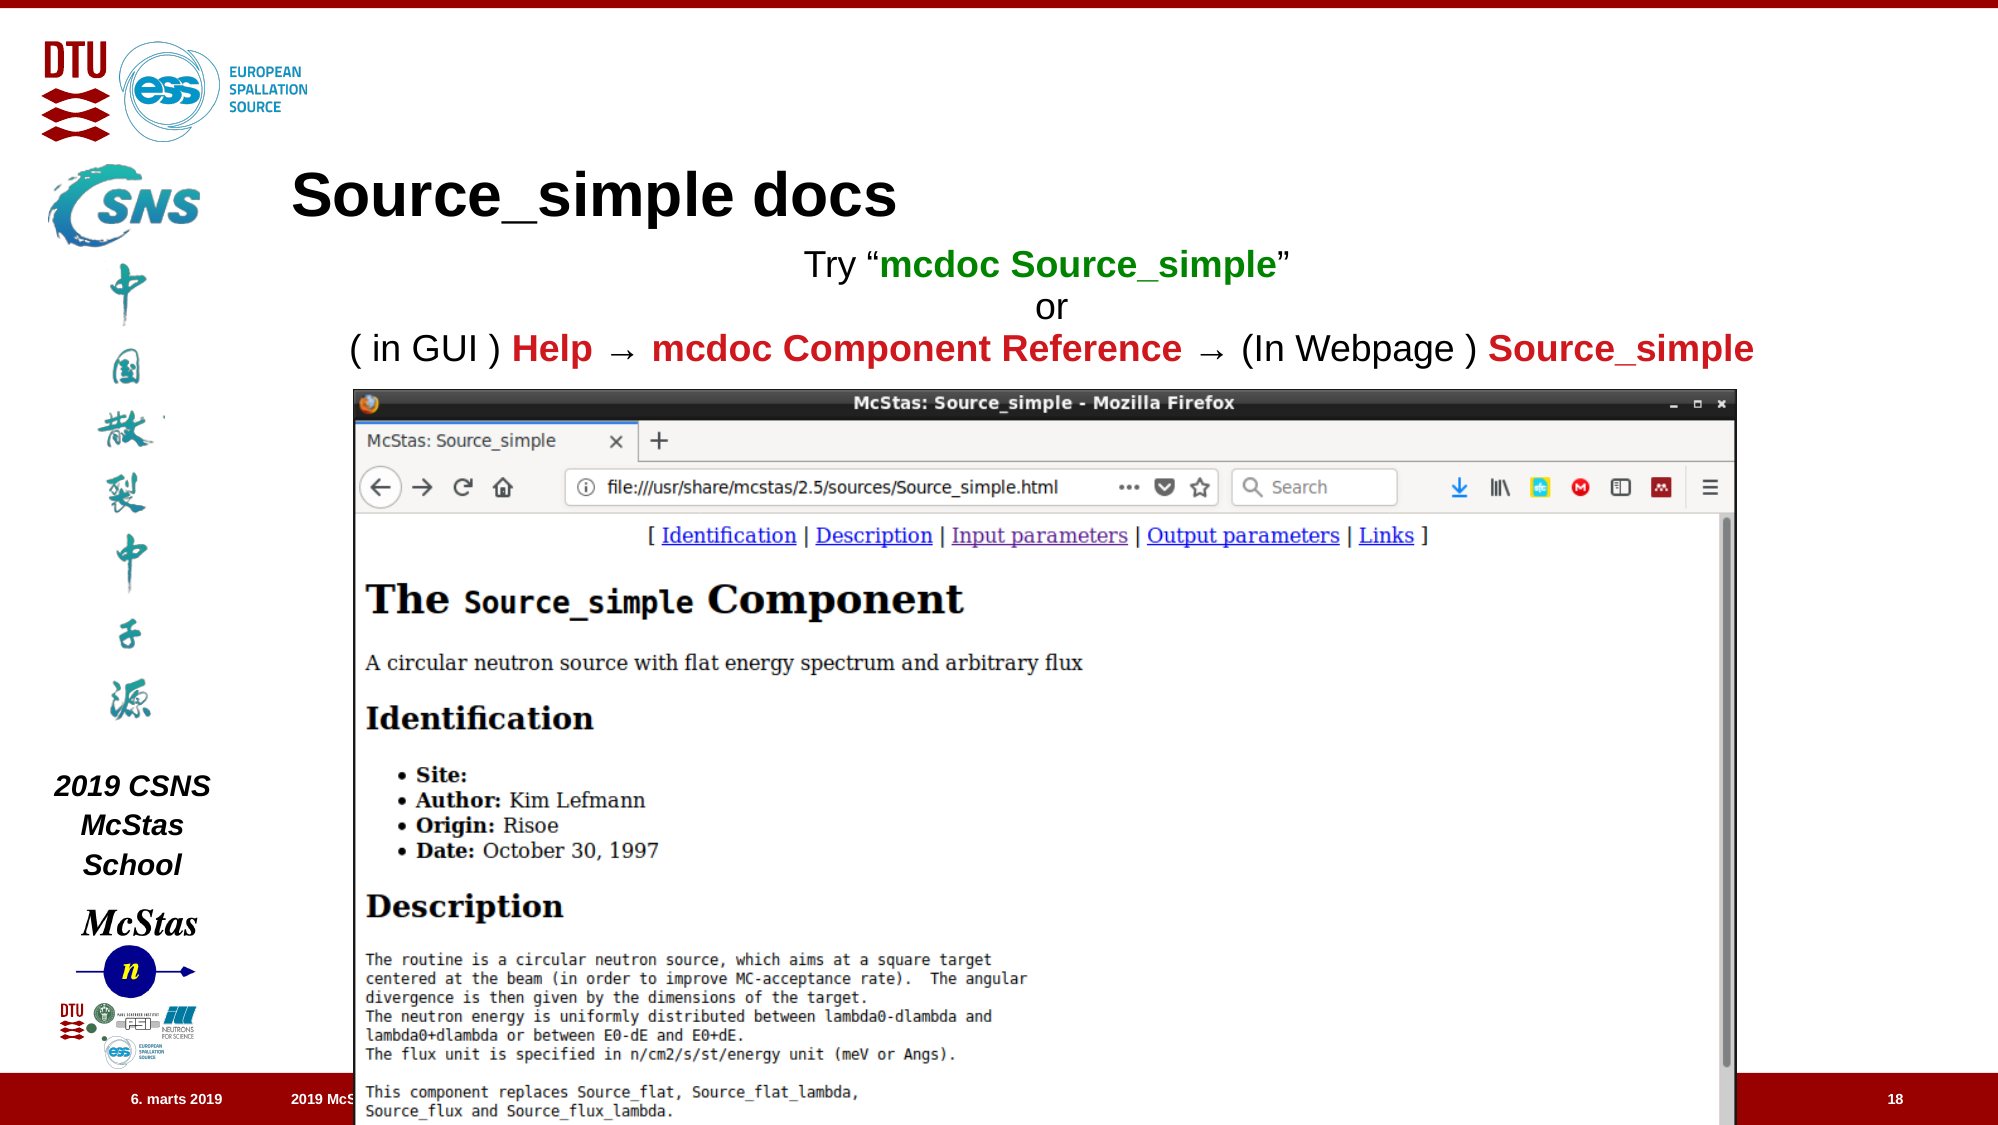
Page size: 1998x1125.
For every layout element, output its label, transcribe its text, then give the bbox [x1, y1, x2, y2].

picture [353, 389, 1737, 1125]
text_box Try “mcdoc Source_simple” or ( in GUI ) Help → mcdoc Component Reference → (In Webpage ) Source_simple [236, 236, 1878, 378]
picture [59, 908, 213, 999]
title Source_simple docs [291, 69, 1819, 230]
picture [86, 1003, 197, 1069]
slide_number 1 [1887, 1088, 1909, 1110]
picture [48, 162, 209, 744]
picture [116, 1013, 160, 1030]
picture [119, 41, 307, 142]
